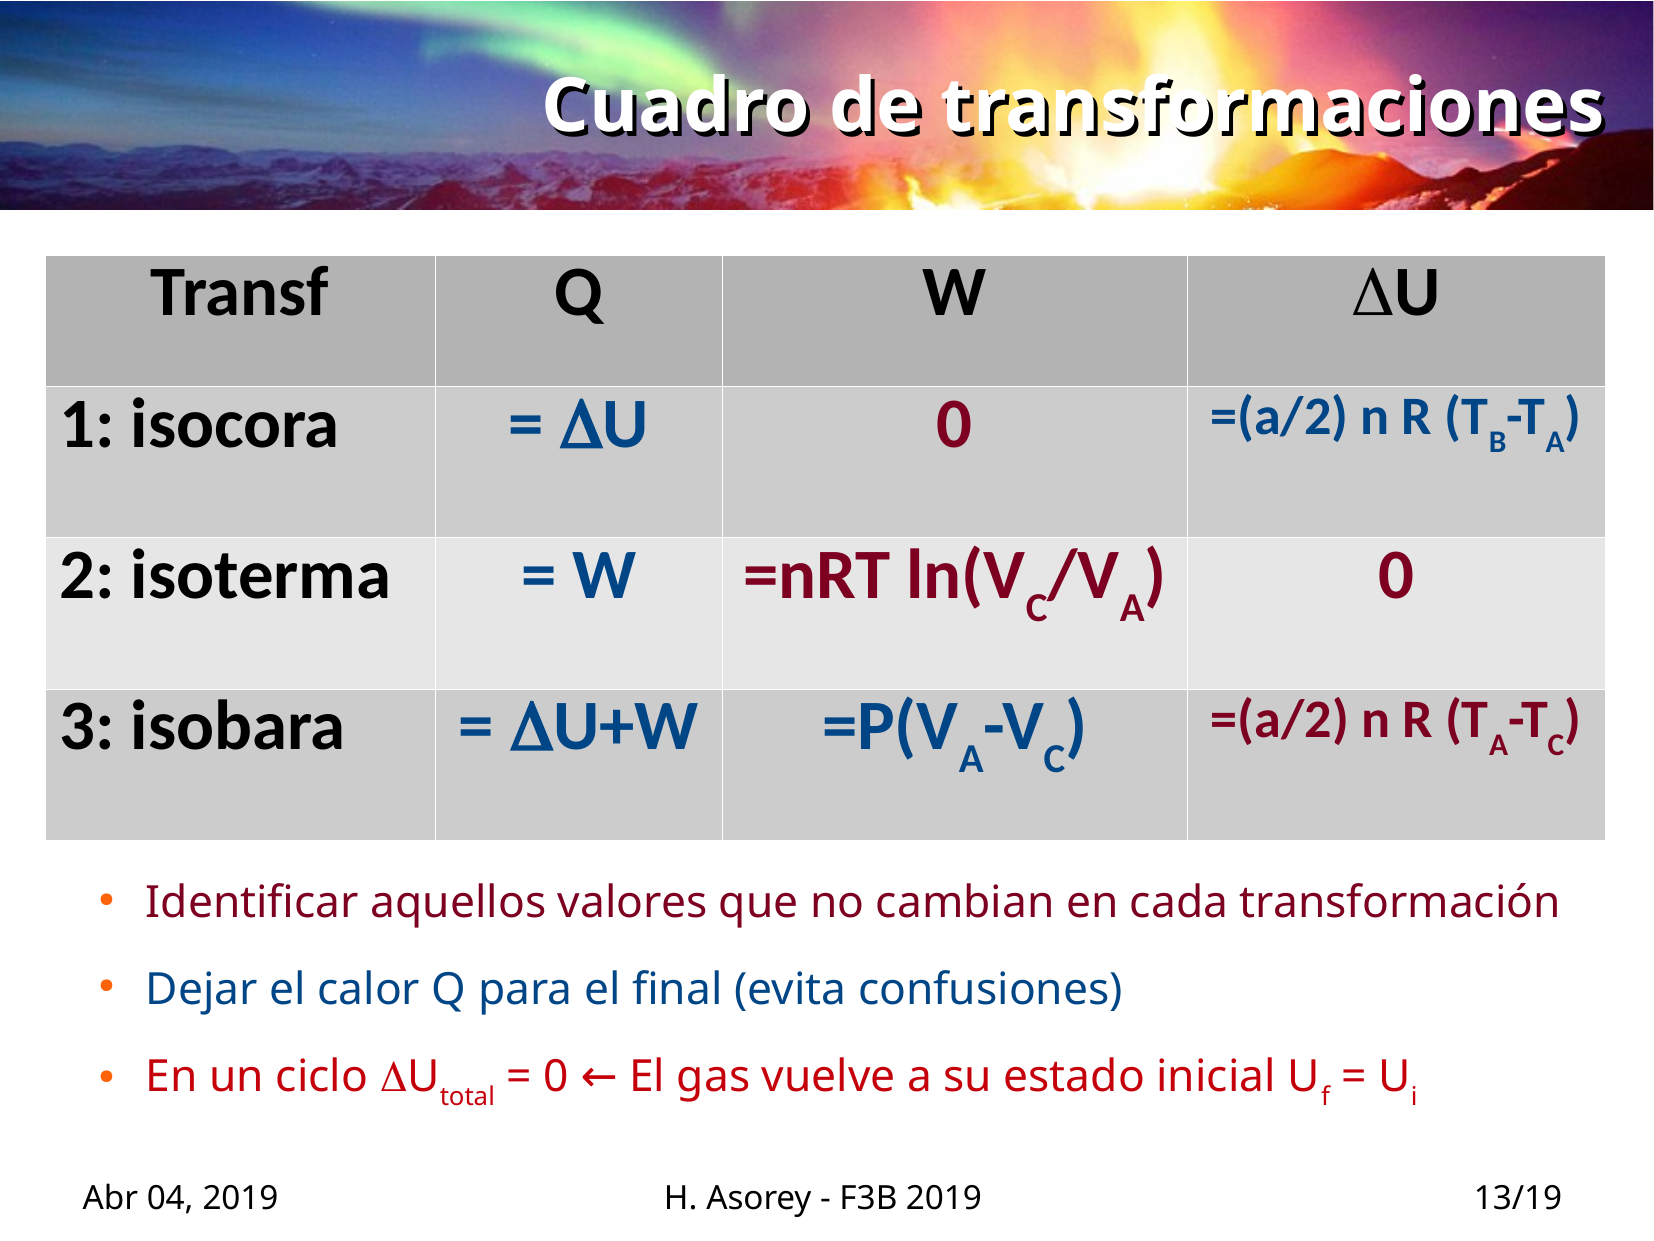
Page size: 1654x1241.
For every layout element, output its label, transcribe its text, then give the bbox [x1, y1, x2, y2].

table_cell = W [436, 538, 722, 689]
table_cell 0 [1188, 538, 1605, 689]
table_cell 1: isocora [46, 387, 435, 537]
table_header Q [436, 256, 722, 386]
table_cell =nRT ln(VC/VA) [723, 538, 1187, 689]
list Identificar aquellos valores que no cambian en cada transformación Dejar el calor Q para el final (evita confusiones) En un ciclo DUtotal = 0 ← El gas vuelve a su estado inicial Uf = Ui [82, 870, 1571, 1156]
table_cell = DU+W [436, 690, 722, 840]
table_cell 0 [723, 387, 1187, 537]
picture [0, 1, 1654, 210]
table_header W [723, 256, 1187, 386]
table_cell =P(VA-VC) [723, 690, 1187, 840]
table_header Transf [46, 256, 435, 386]
table_cell =(a/2) n R (TB-TA) [1188, 387, 1605, 537]
table_cell =(a/2) n R (TA-TC) [1188, 690, 1605, 840]
title Cuadro de transformaciones [45, 15, 1606, 191]
table_header DU [1188, 256, 1605, 386]
table_cell 3: isobara [46, 690, 435, 840]
table_cell 2: isoterma [46, 538, 435, 689]
table_cell = DU [436, 387, 722, 537]
